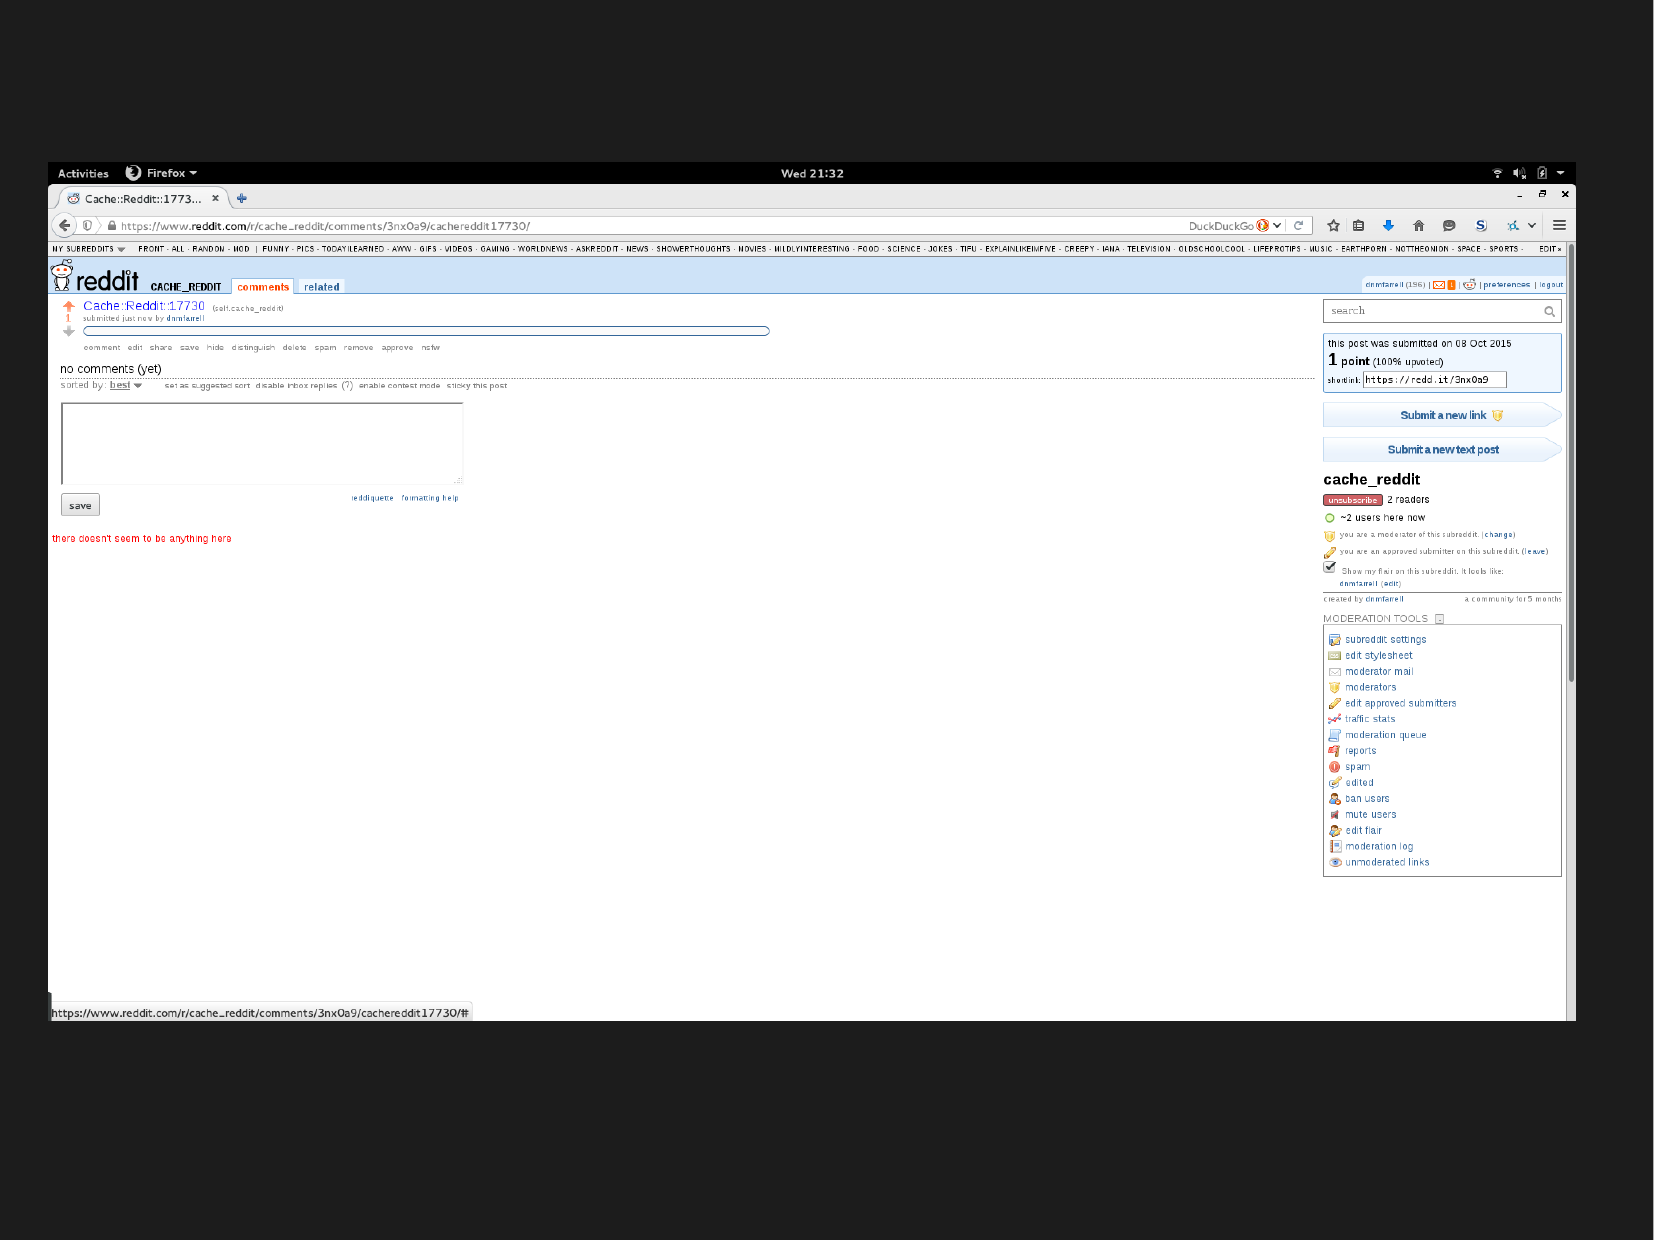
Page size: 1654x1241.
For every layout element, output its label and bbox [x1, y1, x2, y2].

picture [48, 162, 1576, 1021]
